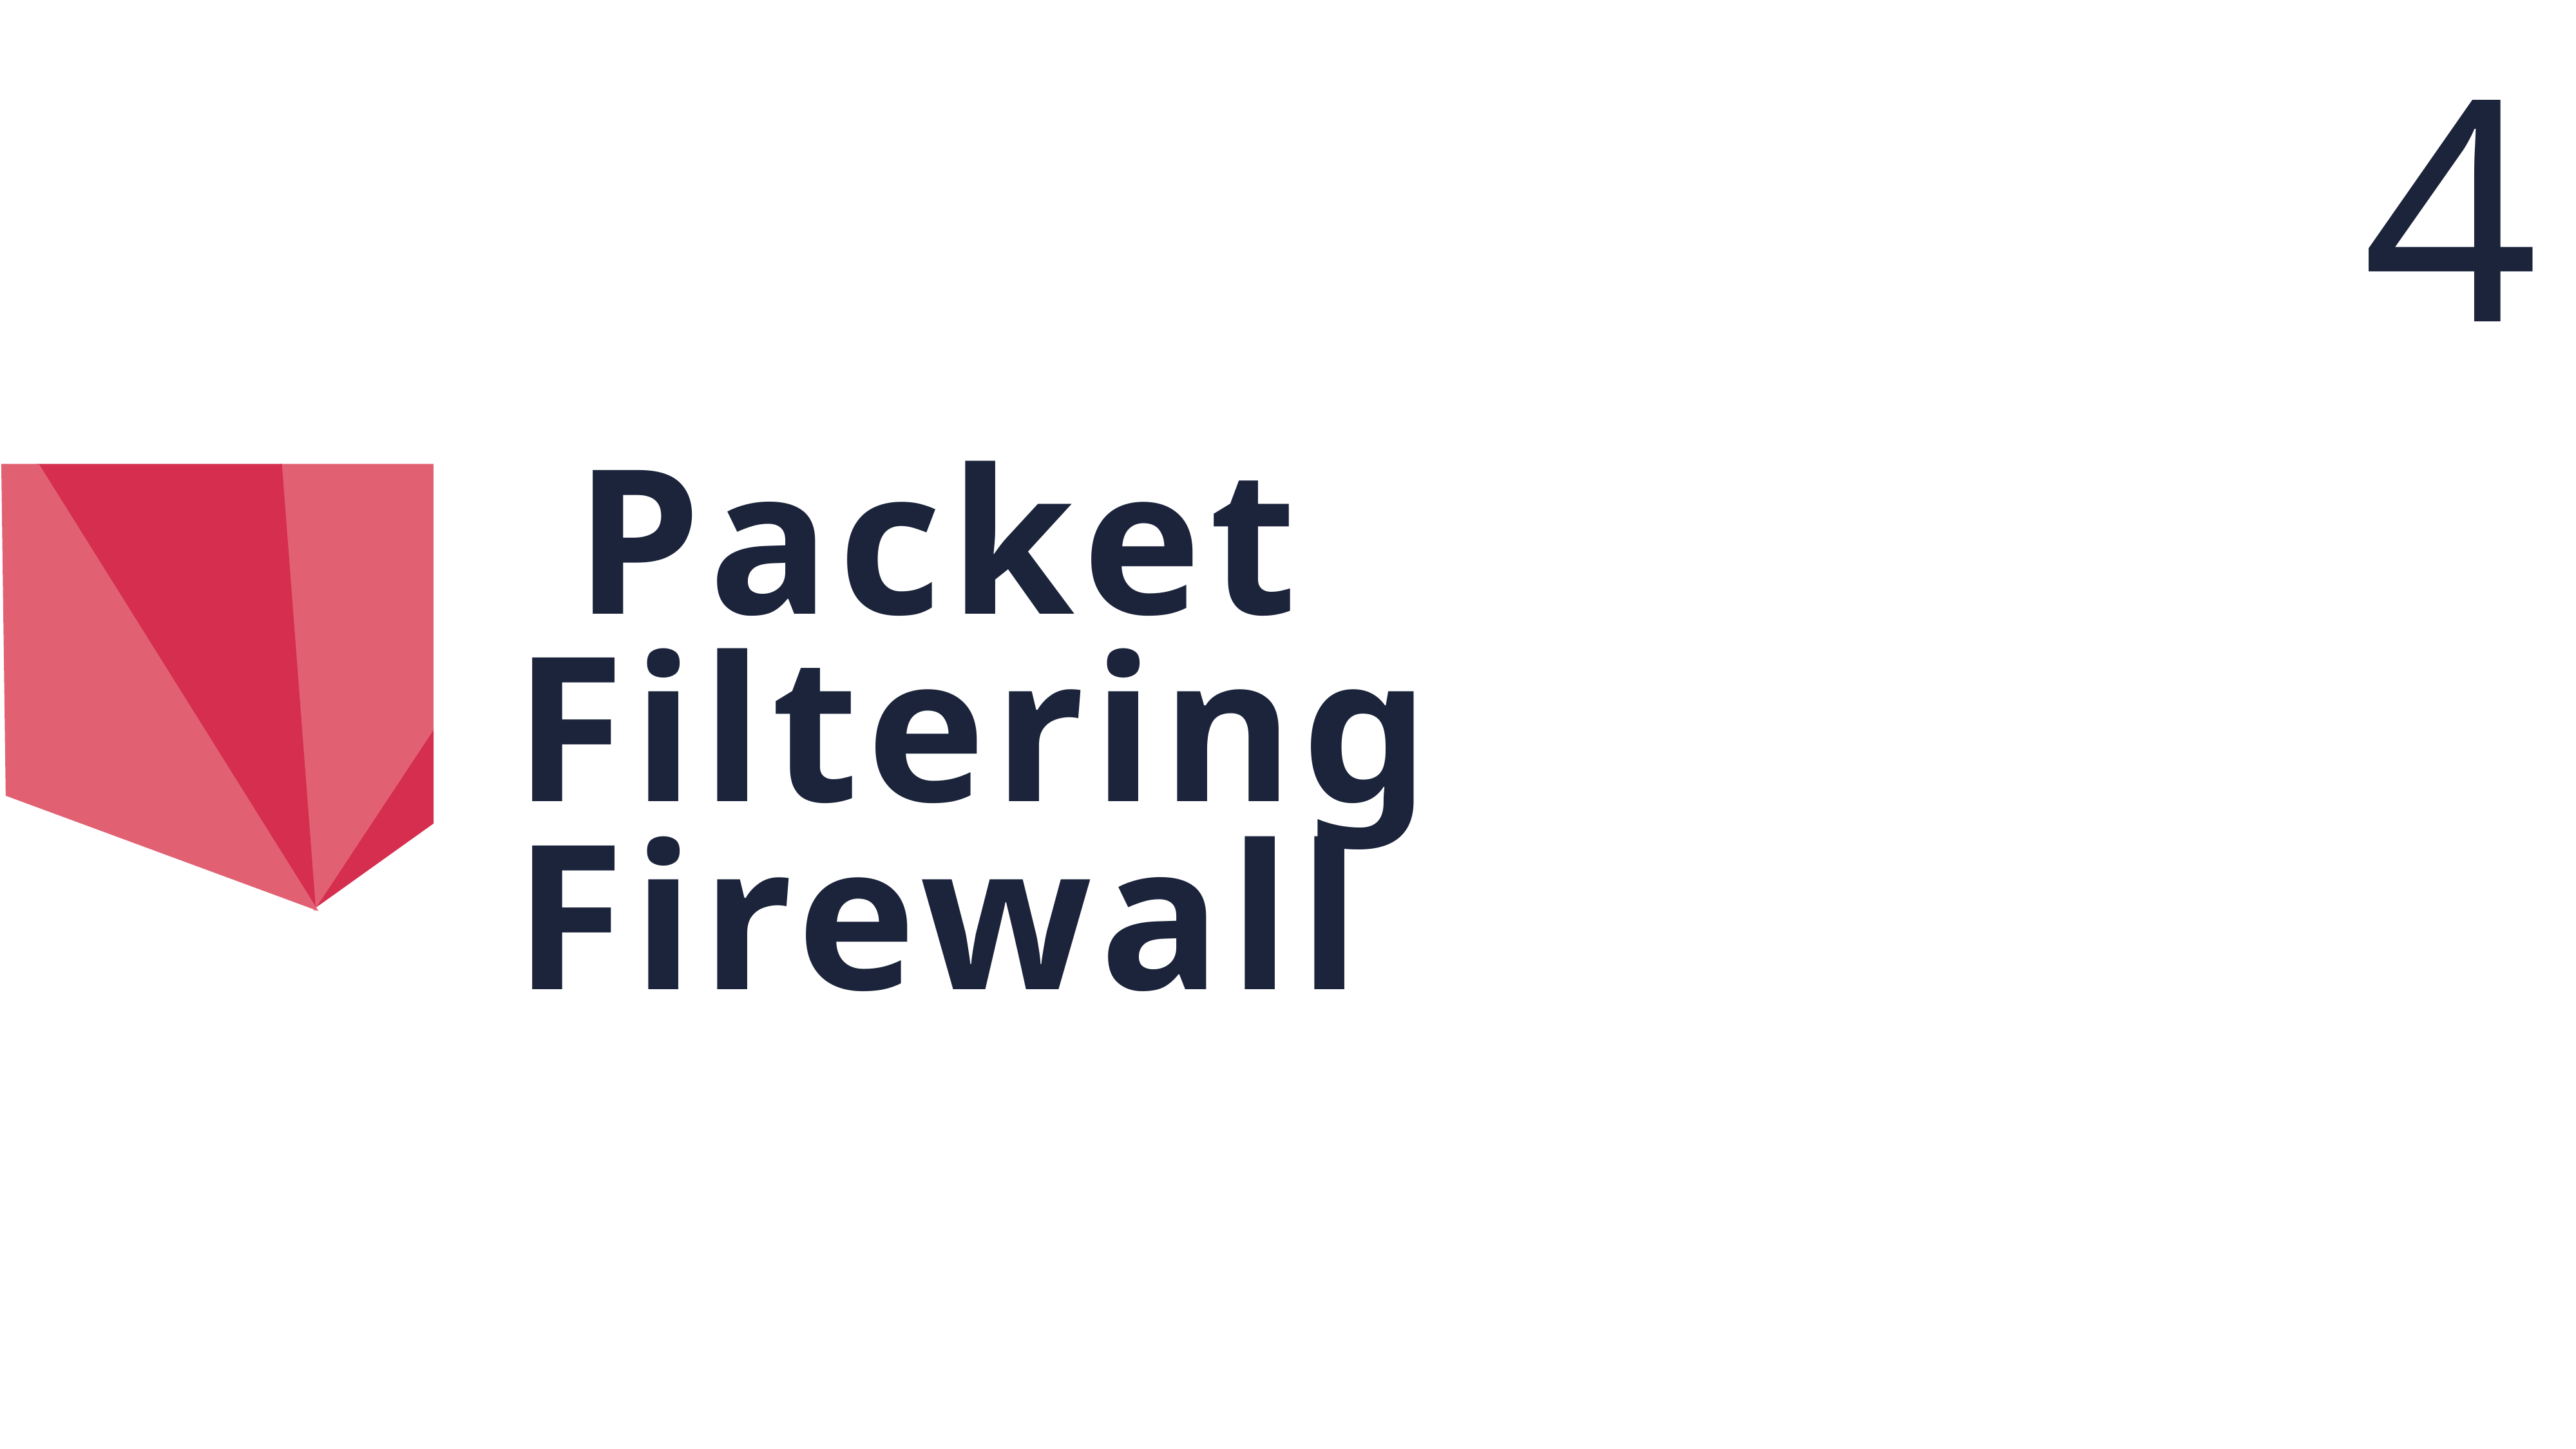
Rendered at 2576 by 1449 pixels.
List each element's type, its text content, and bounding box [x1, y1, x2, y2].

text_box 4 [2352, 8, 2549, 388]
text_box [1, 464, 434, 911]
text_box Packet Filtering Firewall [504, 461, 1441, 1035]
